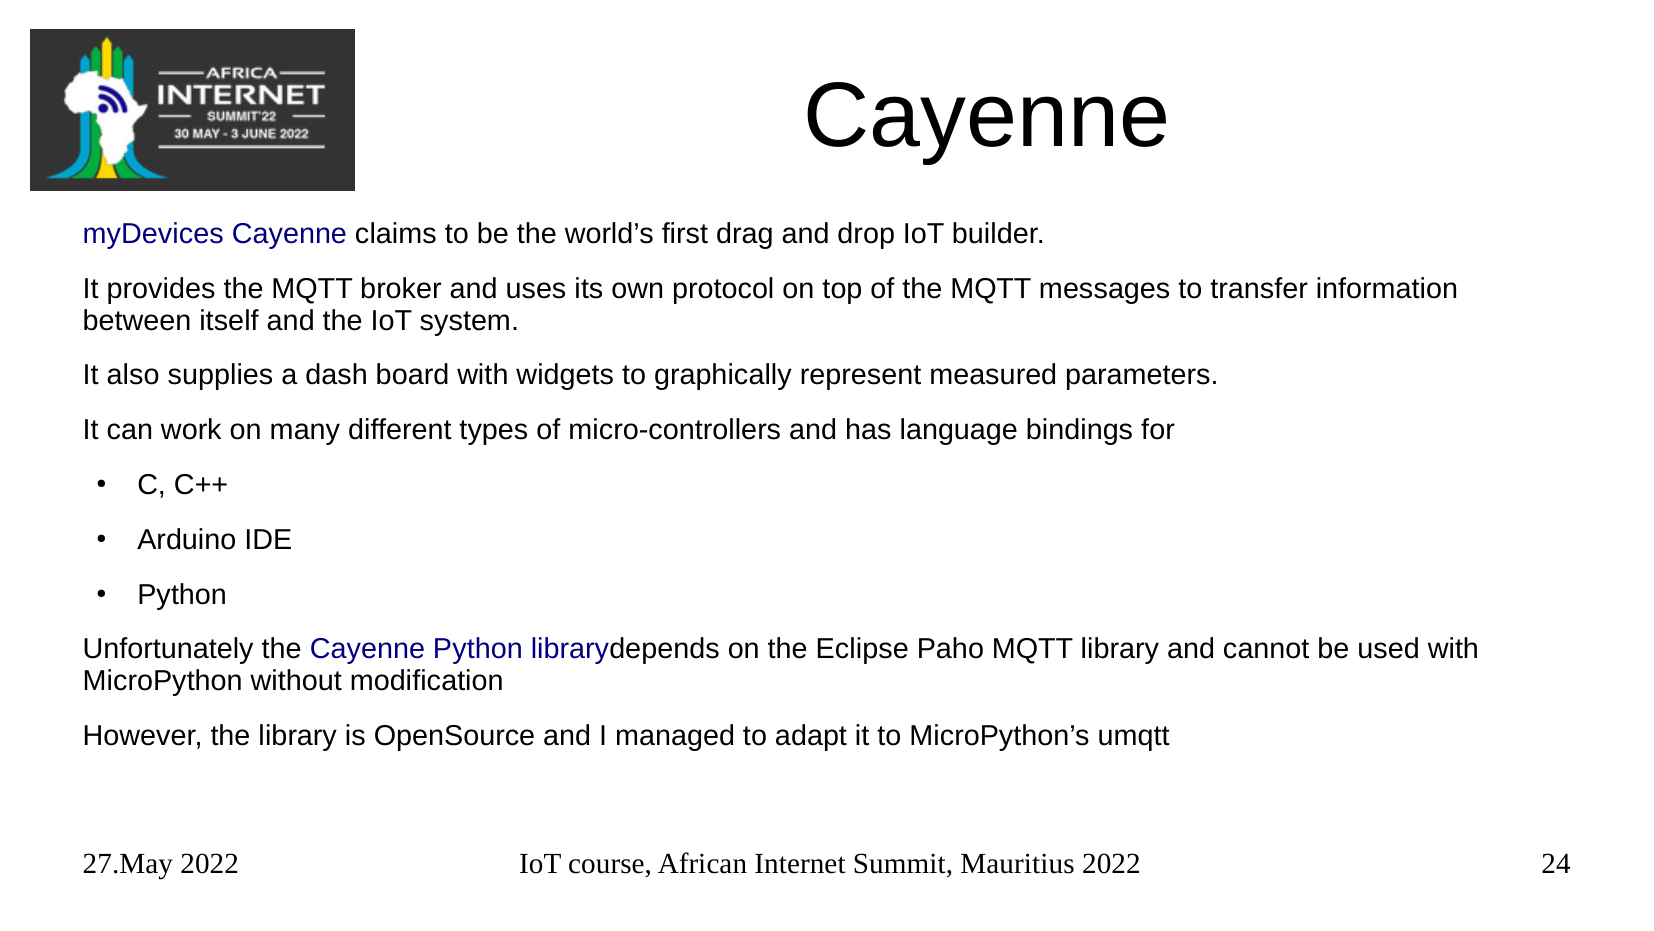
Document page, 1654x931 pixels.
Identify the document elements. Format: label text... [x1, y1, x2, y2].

title Cayenne [403, 37, 1571, 193]
picture [30, 29, 355, 191]
list myDevices Cayenne claims to be the world’s first drag and drop IoT builder. It provides the MQTT broker and uses its own protocol on top of the MQTT messages to transfer information between itself and the IoT system. It also supplies a dash board with widgets to graphically represent measured parameters. It can work on many different types of micro-controllers and has language bindings for C, C++ Arduino IDE Python Unfortunately the Cayenne Python librarydepends on the Eclipse Paho MQTT library and cannot be used with MicroPython without modification However, the library is OpenSource and I managed to adapt it to MicroPython’s umqtt [82, 217, 1571, 758]
